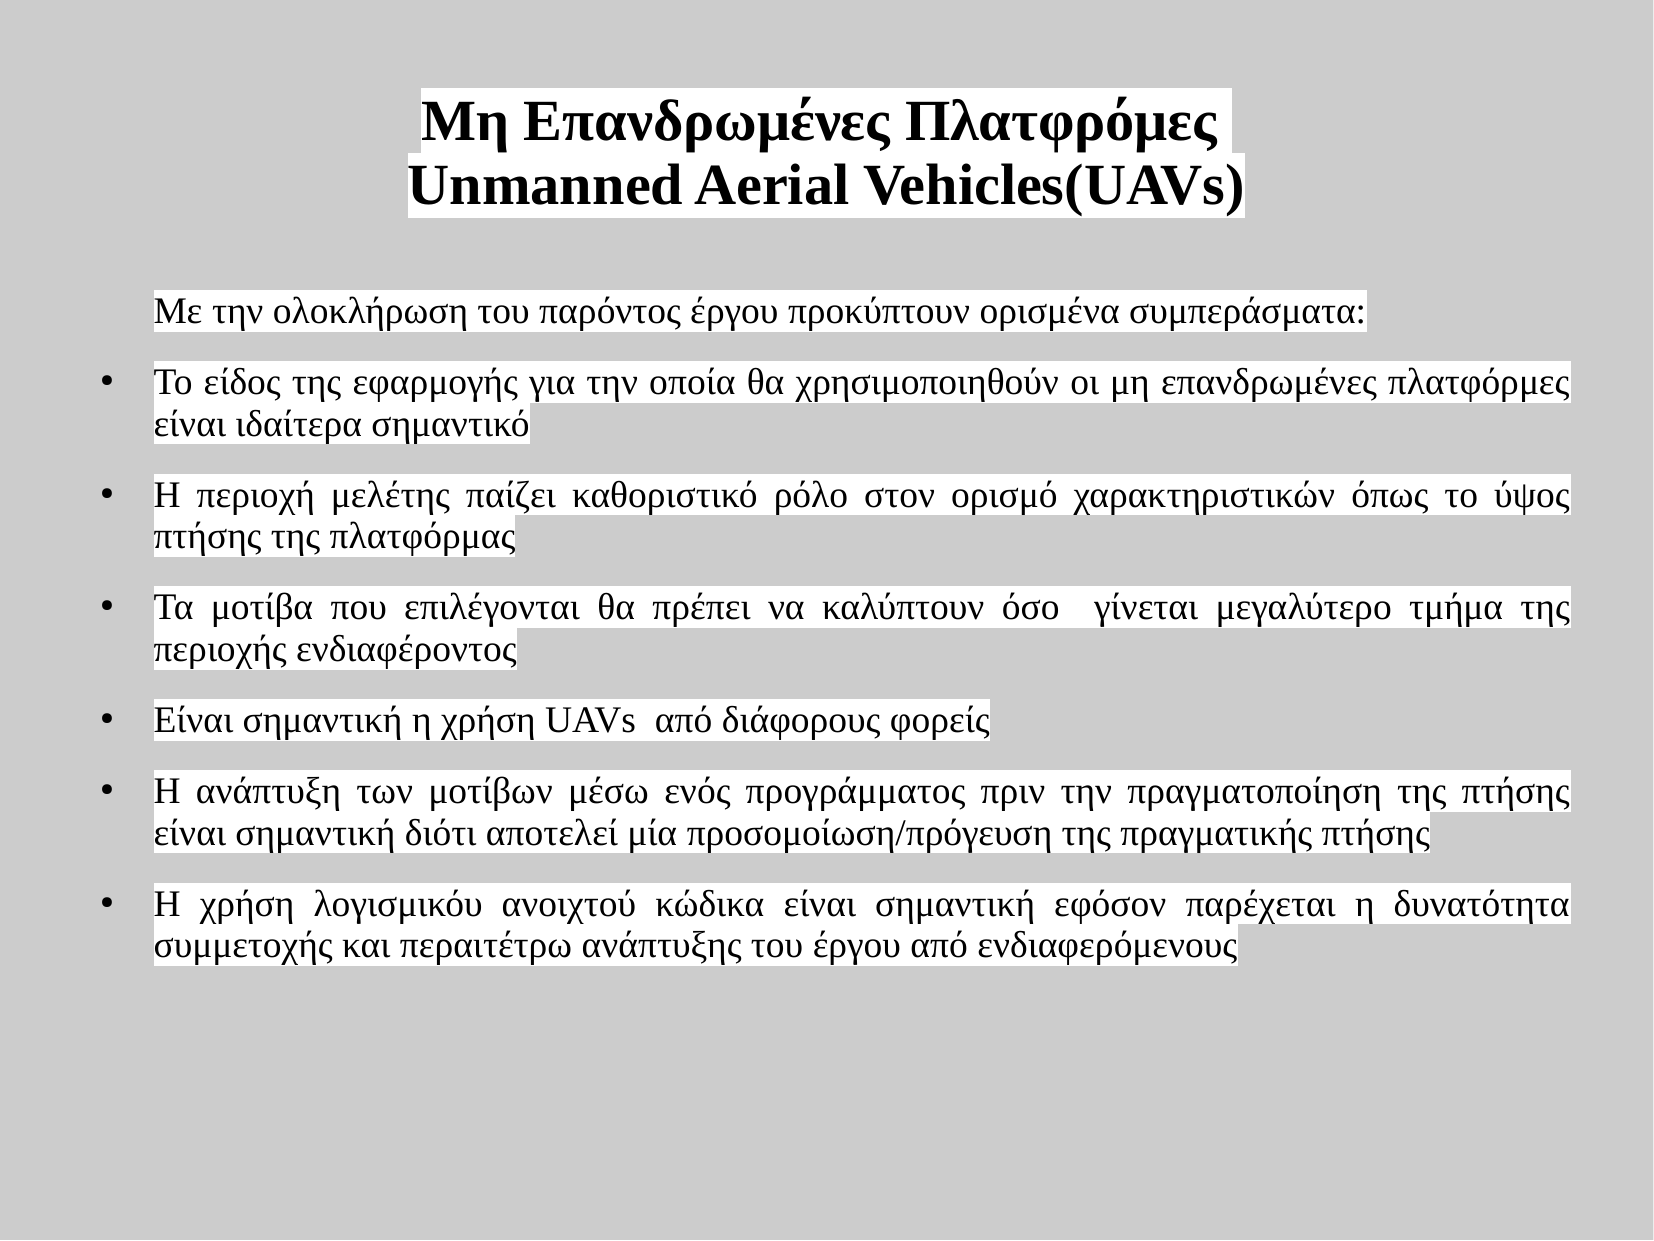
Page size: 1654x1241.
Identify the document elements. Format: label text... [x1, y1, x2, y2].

title Μη Επανδρωμένες Πλατφρόμες Unmanned Aerial Vehicles(UAVs) [82, 49, 1571, 257]
list Με την ολοκλήρωση του παρόντος έργου προκύπτουν ορισμένα συμπεράσματα: Το είδος της εφαρμογής για την οποία θα χρησιμοποιηθούν οι μη επανδρωμένες πλατφόρμες είναι ιδαίτερα σημαντικό Η περιοχή μελέτης παίζει καθοριστικό ρόλο στον ορισμό χαρακτηριστικών όπως το ύψος πτήσης της πλατφόρμας Τα μοτίβα που επιλέγονται θα πρέπει να καλύπτουν όσο γίνεται μεγαλύτερο τμήμα της περιοχής ενδιαφέροντος Είναι σημαντική η χρήση UAVs από διάφορους φορείς Η ανάπτυξη των μοτίβων μέσω ενός προγράμματος πριν την πραγματοποίηση της πτήσης είναι σημαντική διότι αποτελεί μία προσομοίωση/πρόγευση της πραγματικής πτήσης Η χρήση λογισμικόυ ανοιχτού κώδικα είναι σημαντική εφόσον παρέχεται η δυνατότητα συμμετοχής και περαιτέτρω ανάπτυξης του έργου από ενδιαφερόμενους [82, 290, 1571, 1010]
